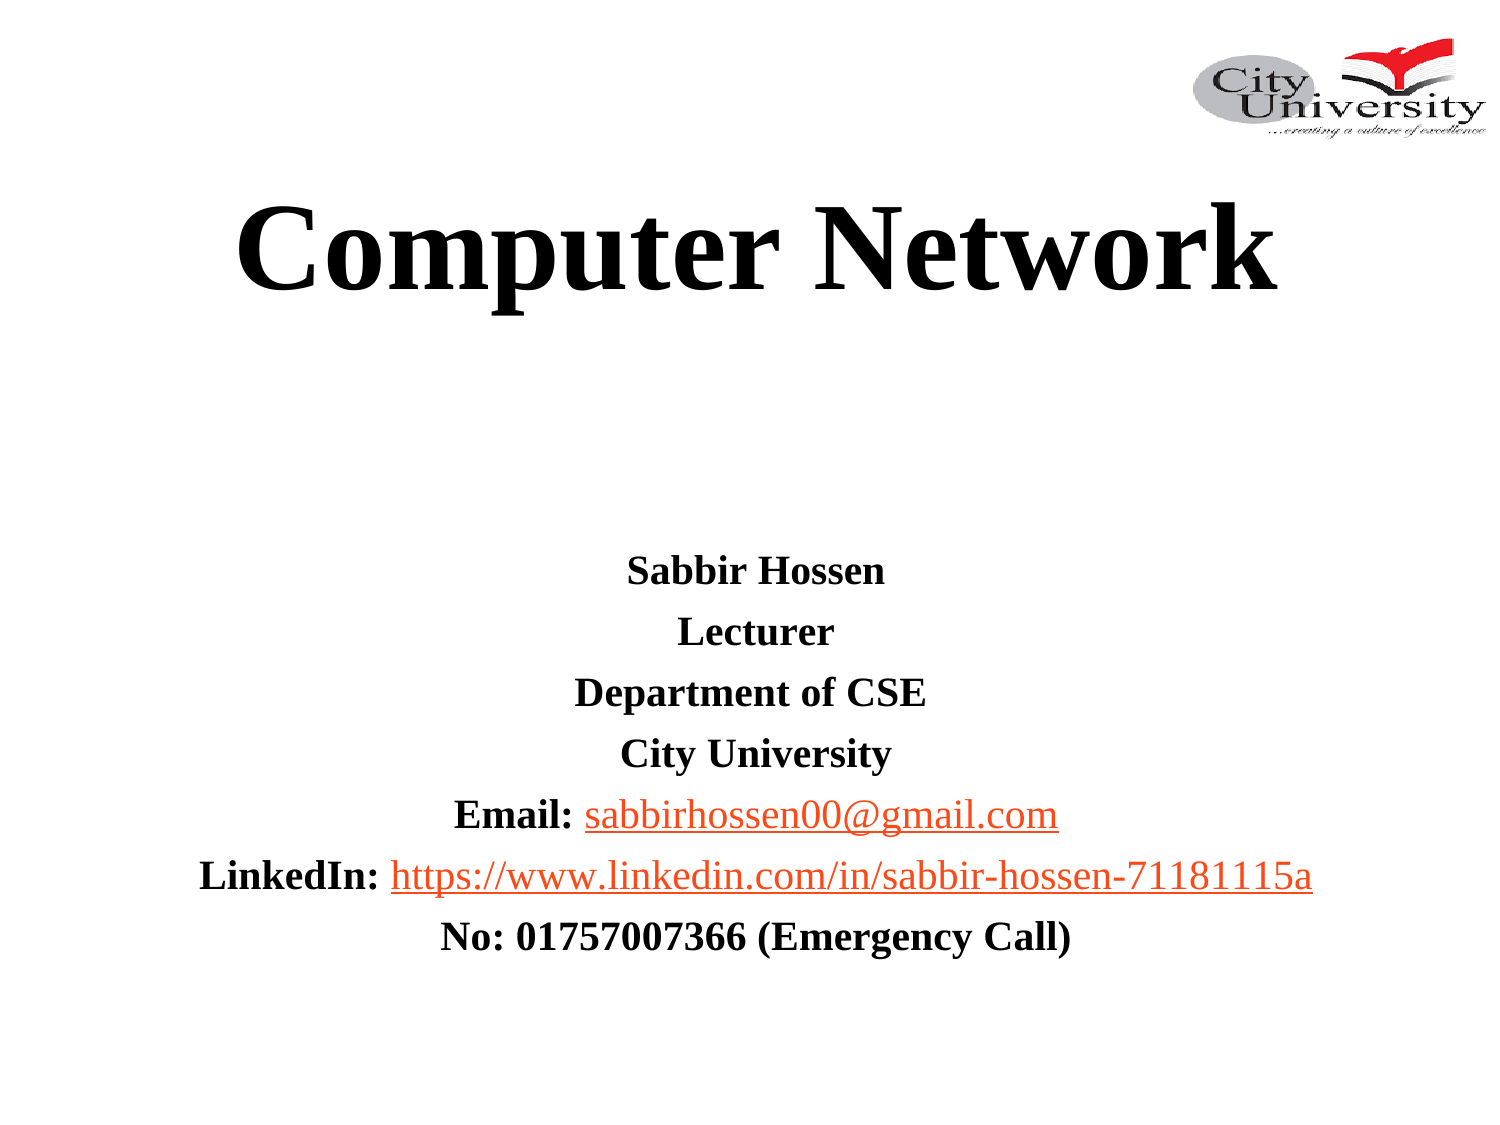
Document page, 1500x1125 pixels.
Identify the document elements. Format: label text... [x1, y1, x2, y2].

list Computer Network Sabbir Hossen Lecturer Department of CSE City University Email: sabbirhossen00@gmail.com LinkedIn: https://www.linkedin.com/in/sabbir-hossen-71181115a No: 01757007366 (Emergency Call) [37, 59, 1476, 1014]
picture [1187, 0, 1500, 175]
